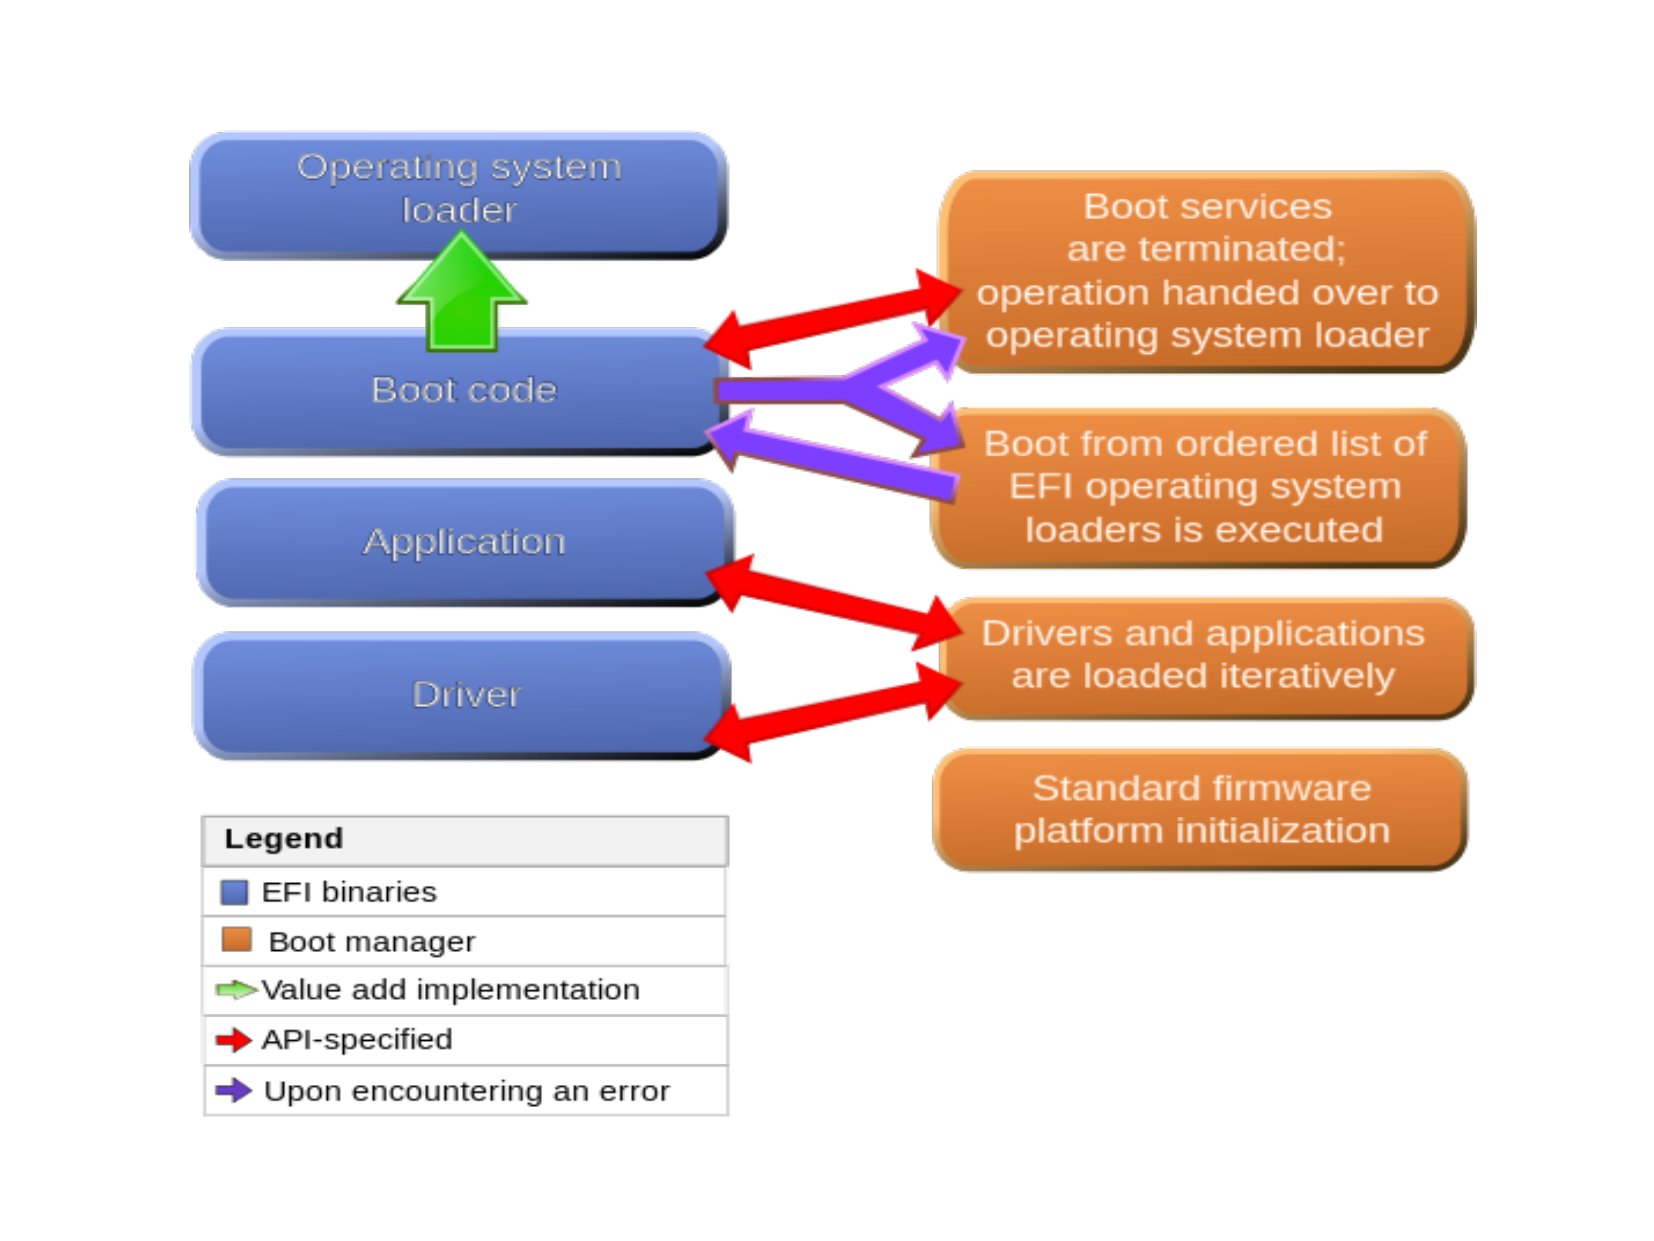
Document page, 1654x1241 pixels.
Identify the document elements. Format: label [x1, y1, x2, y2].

picture [188, 129, 1477, 1128]
